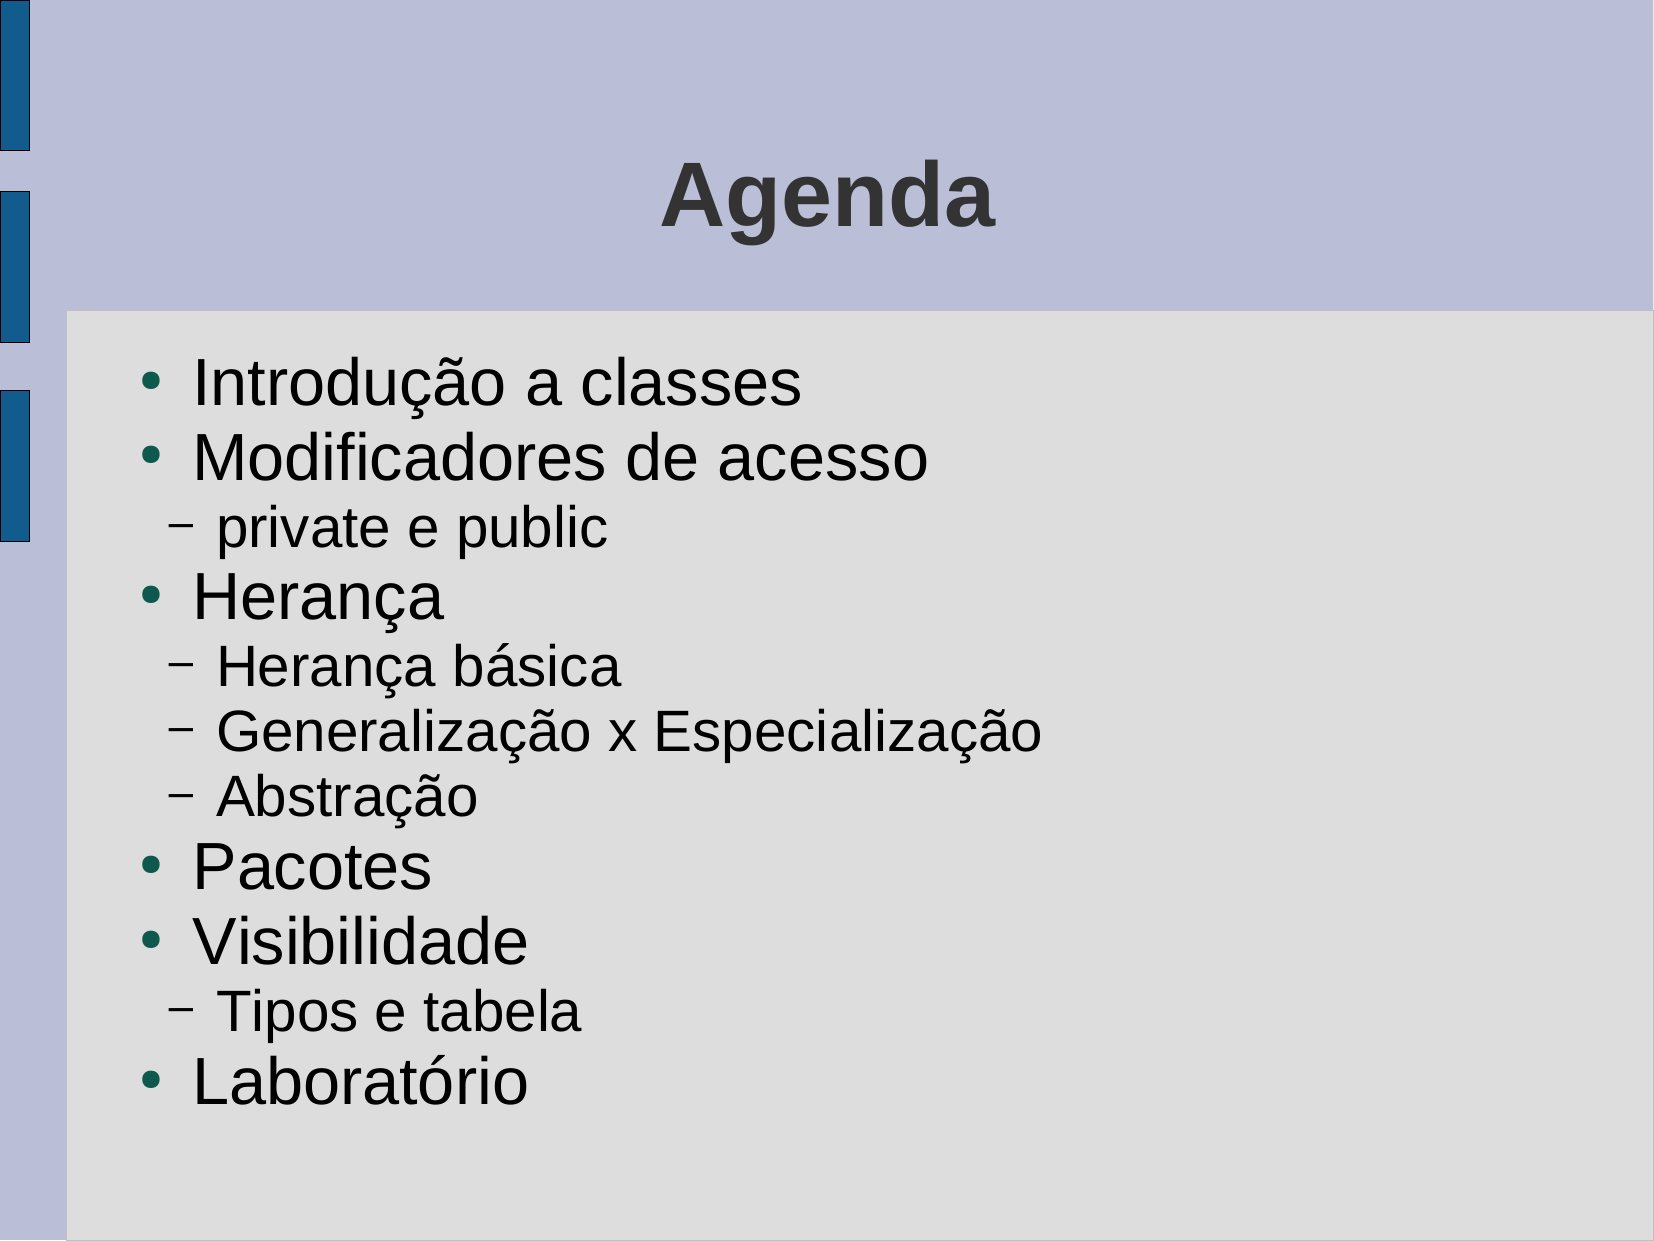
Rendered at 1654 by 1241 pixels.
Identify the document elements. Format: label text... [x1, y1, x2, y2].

list Introdução a classes Modificadores de acesso private e public Herança Herança básica Generalização x Especialização Abstração Pacotes Visibilidade Tipos e tabela Laboratório [121, 344, 1534, 1149]
title Agenda [121, 98, 1534, 291]
